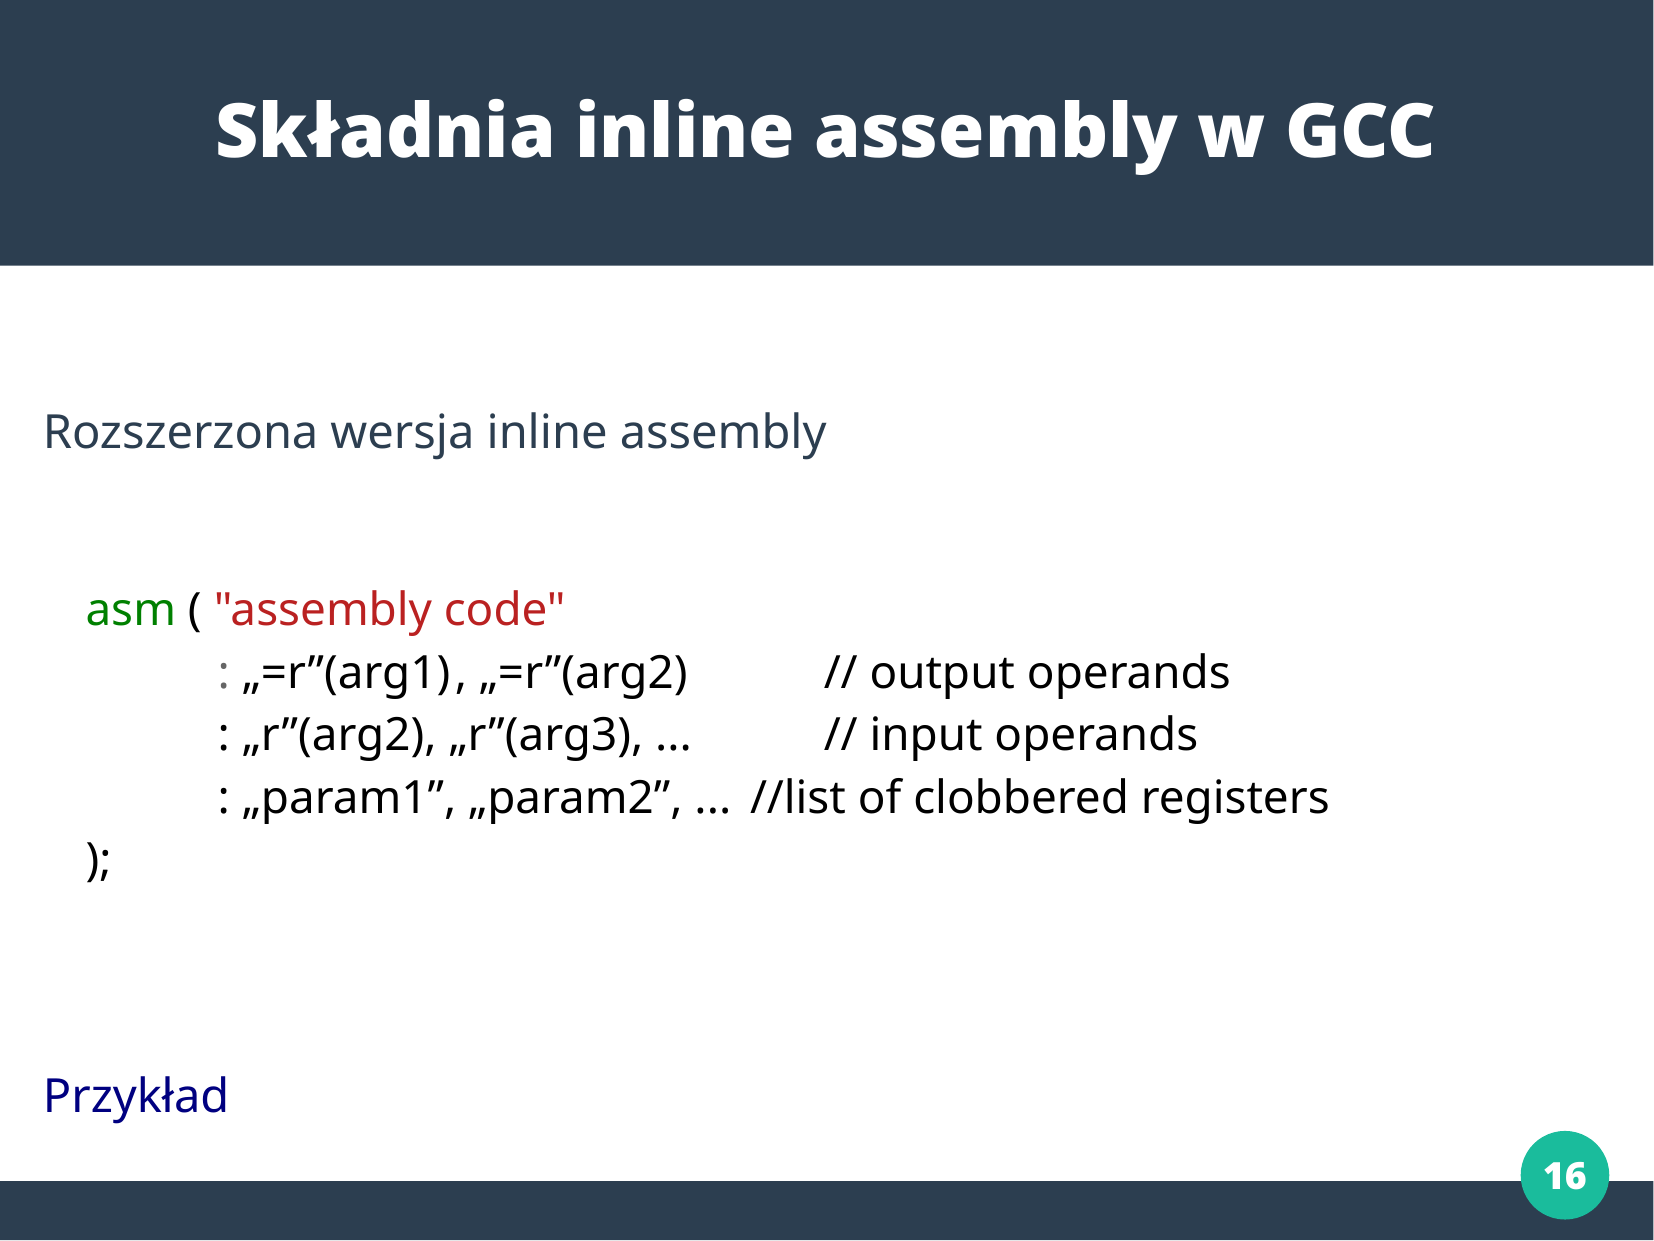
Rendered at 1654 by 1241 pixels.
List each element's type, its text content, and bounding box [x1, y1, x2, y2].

list Rozszerzona wersja inline assembly Przykład [0, 307, 1512, 1134]
text_box asm ( "assembly code" : „=r”(arg1) , „=r”(arg2) // output operands : „r”(arg2), „r”(arg3), ...​ // input operands : „param1”, „param2”, ... //list of clobbered registers ); [70, 569, 1526, 851]
title Składnia inline assembly w GCC [59, 49, 1595, 207]
